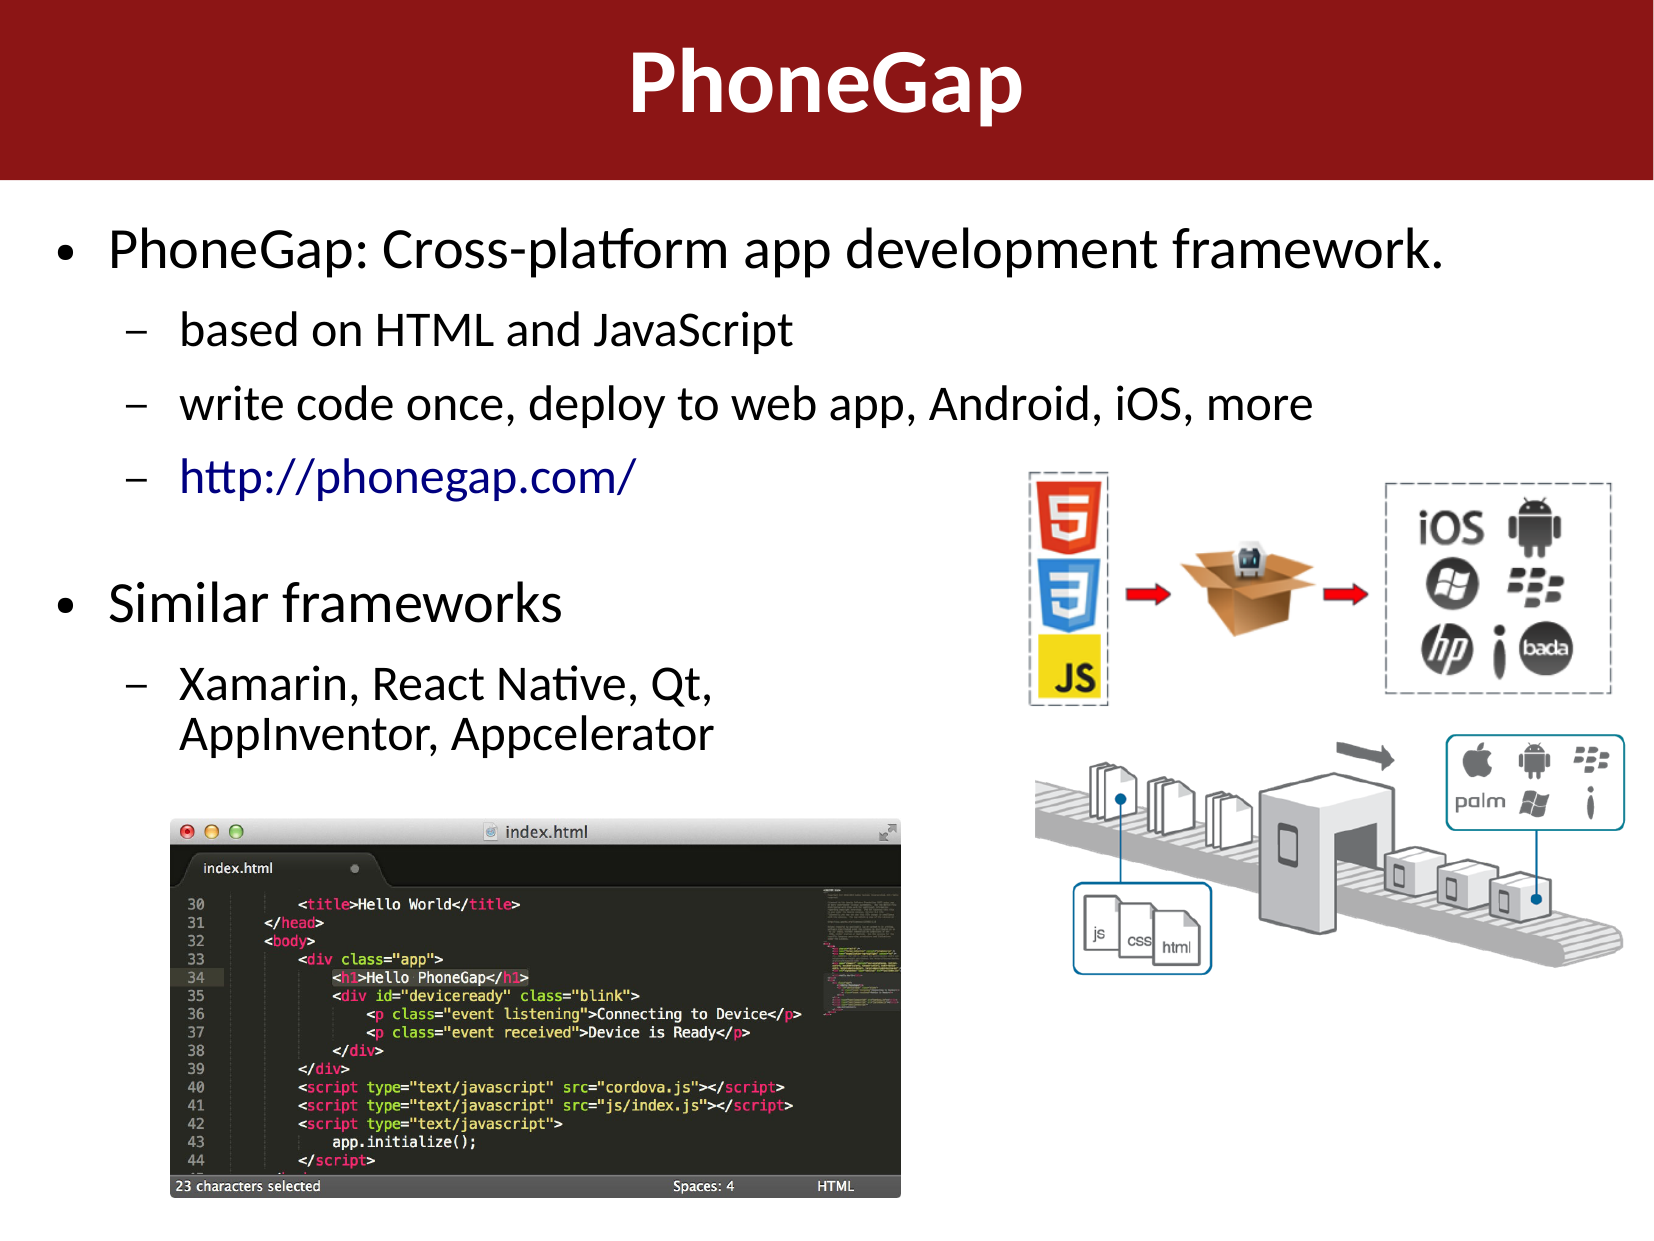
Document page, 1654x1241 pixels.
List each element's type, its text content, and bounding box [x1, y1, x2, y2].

picture [1035, 719, 1654, 991]
list PhoneGap: Cross-platform app development framework. based on HTML and JavaScript write code once, deploy to web app, Android, iOS, more http://phonegap.com/ Similar frameworks Xamarin, React Native, Qt, AppInventor, Appcelerator [37, 225, 1636, 1186]
title PhoneGap [0, 0, 1654, 181]
picture [170, 818, 901, 1198]
picture [1020, 467, 1621, 711]
